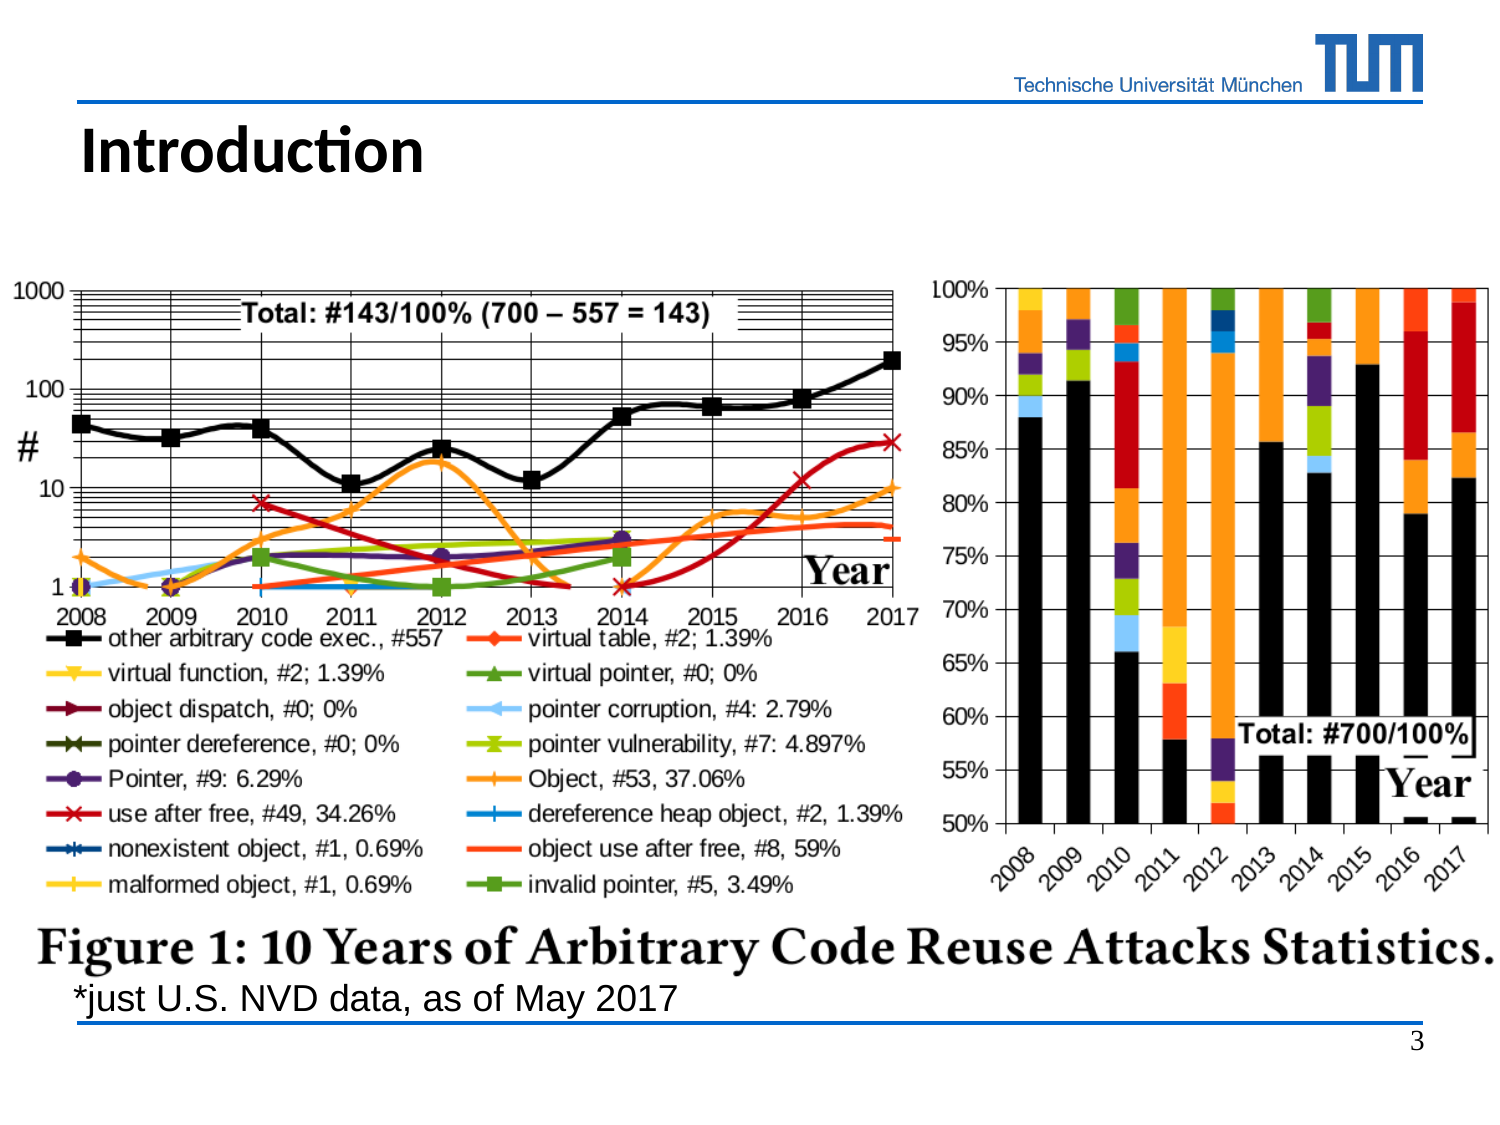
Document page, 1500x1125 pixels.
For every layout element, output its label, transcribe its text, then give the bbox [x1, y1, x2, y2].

title Introduction [80, 112, 1419, 200]
text_box *just U.S. NVD data, as of May 2017 [58, 970, 695, 1028]
picture [0, 268, 1500, 985]
picture [1014, 34, 1423, 92]
